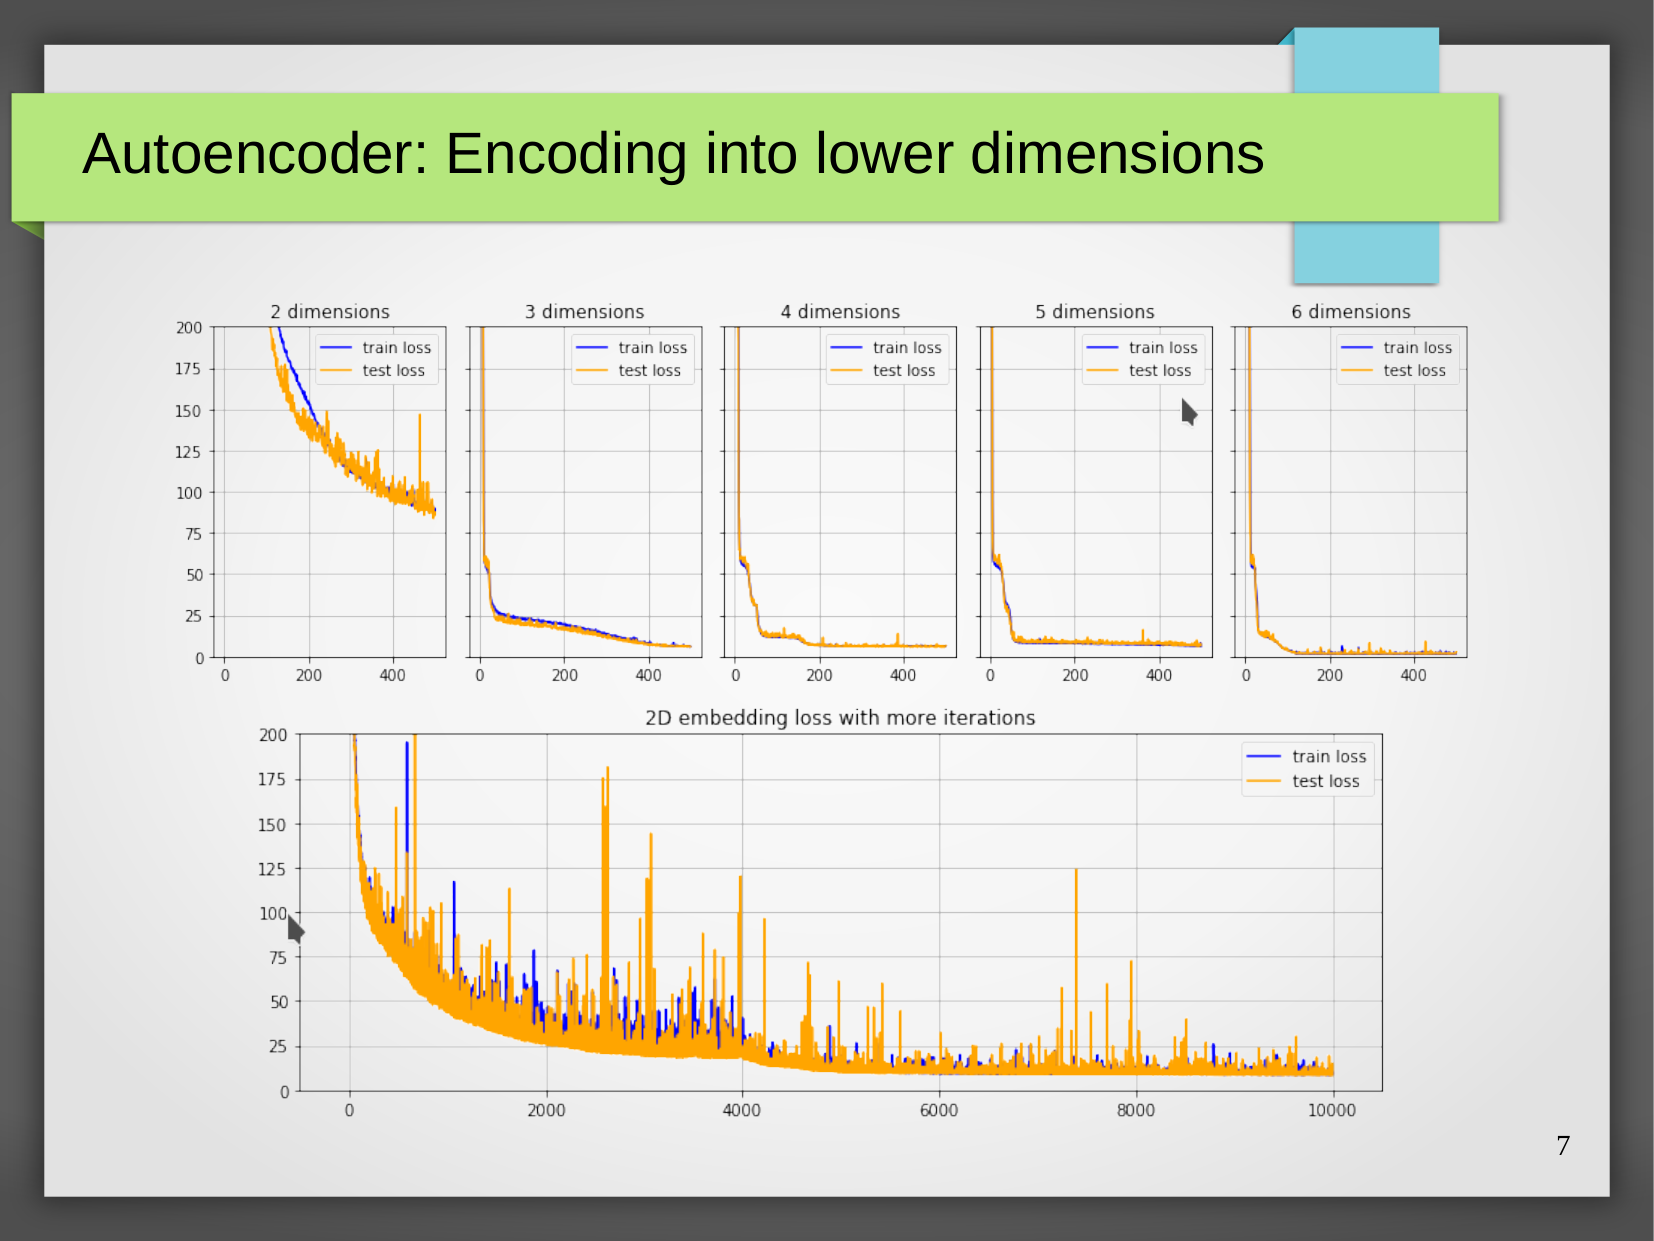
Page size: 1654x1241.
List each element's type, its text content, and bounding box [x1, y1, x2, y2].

title Autoencoder: Encoding into lower dimensions [82, 88, 1426, 219]
picture [0, 0, 1654, 1241]
